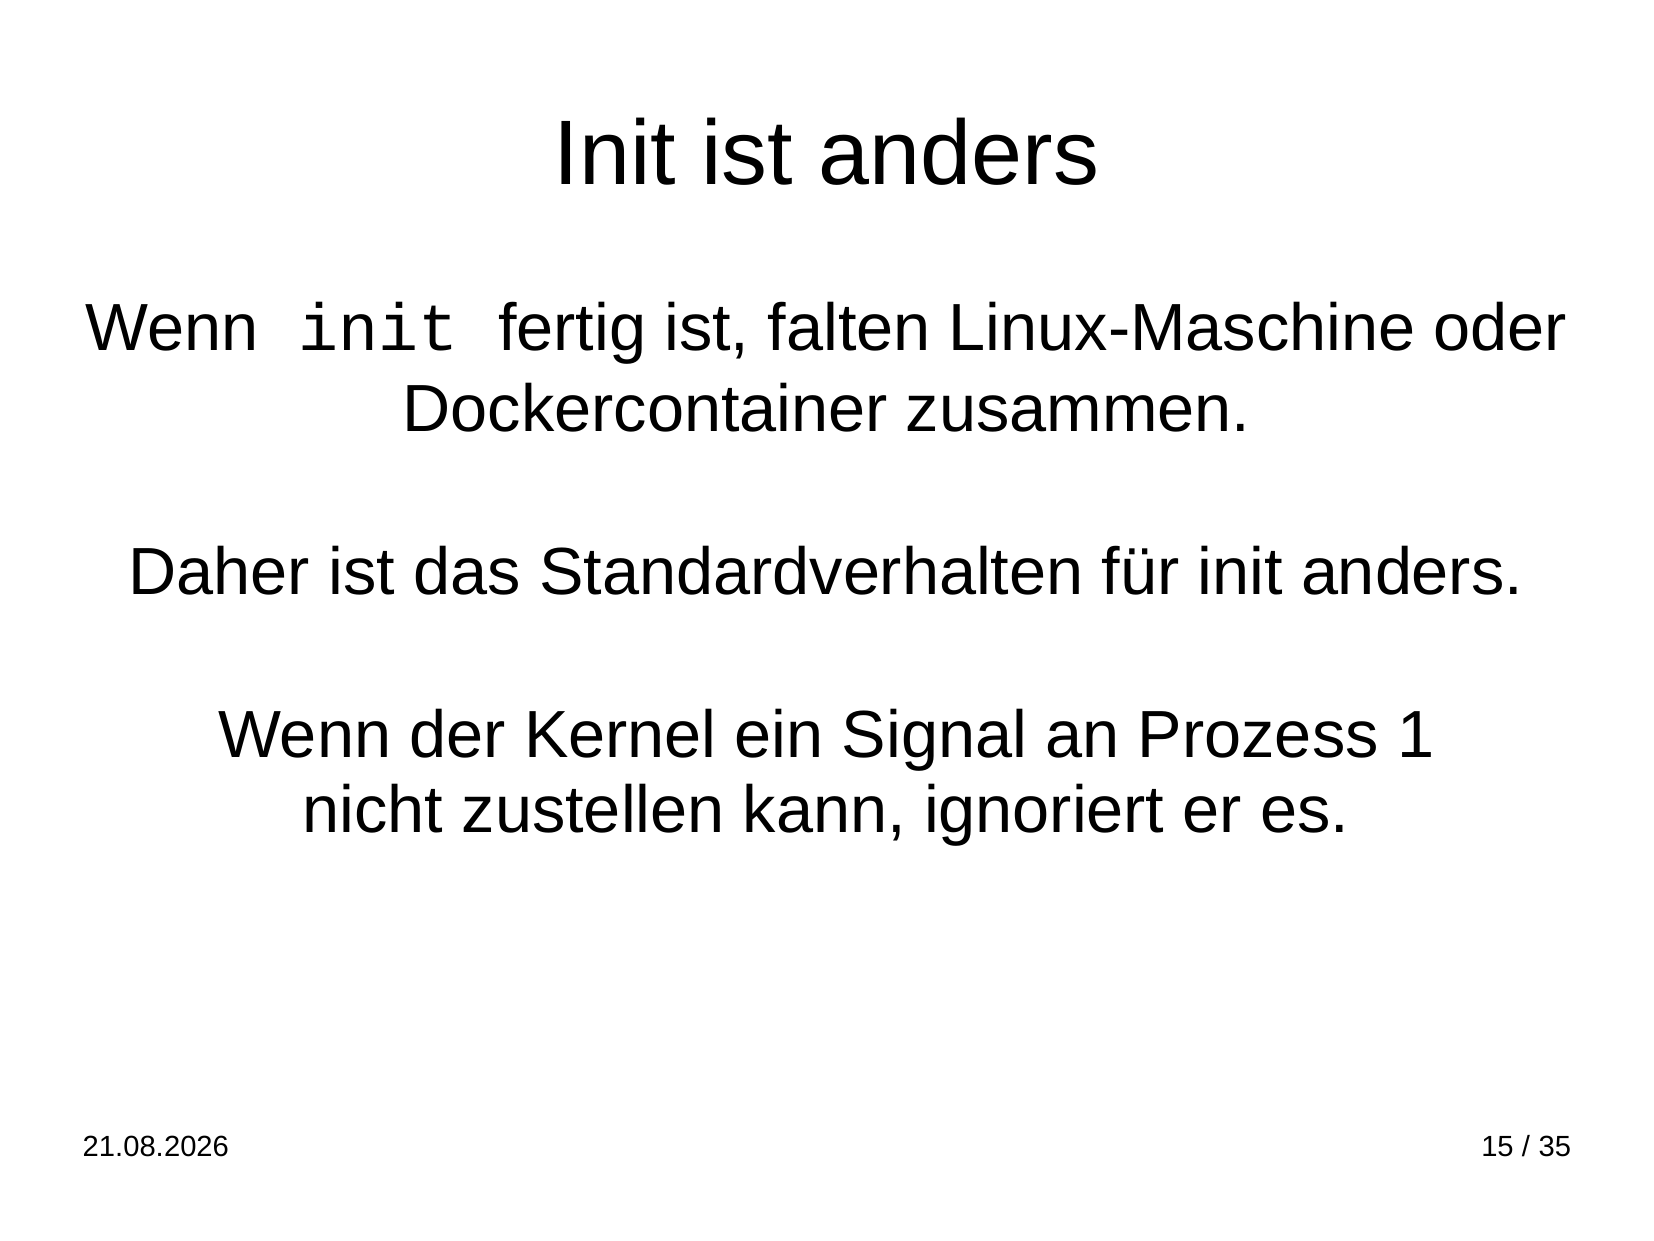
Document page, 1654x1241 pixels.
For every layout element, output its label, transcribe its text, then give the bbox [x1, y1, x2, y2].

title Init ist anders [82, 49, 1571, 257]
list Wenn init fertig ist, falten Linux-Maschine oder Dockercontainer zusammen. Daher ist das Standardverhalten für init anders. Wenn der Kernel ein Signal an Prozess 1 nicht zustellen kann, ignoriert er es. [82, 290, 1571, 1010]
